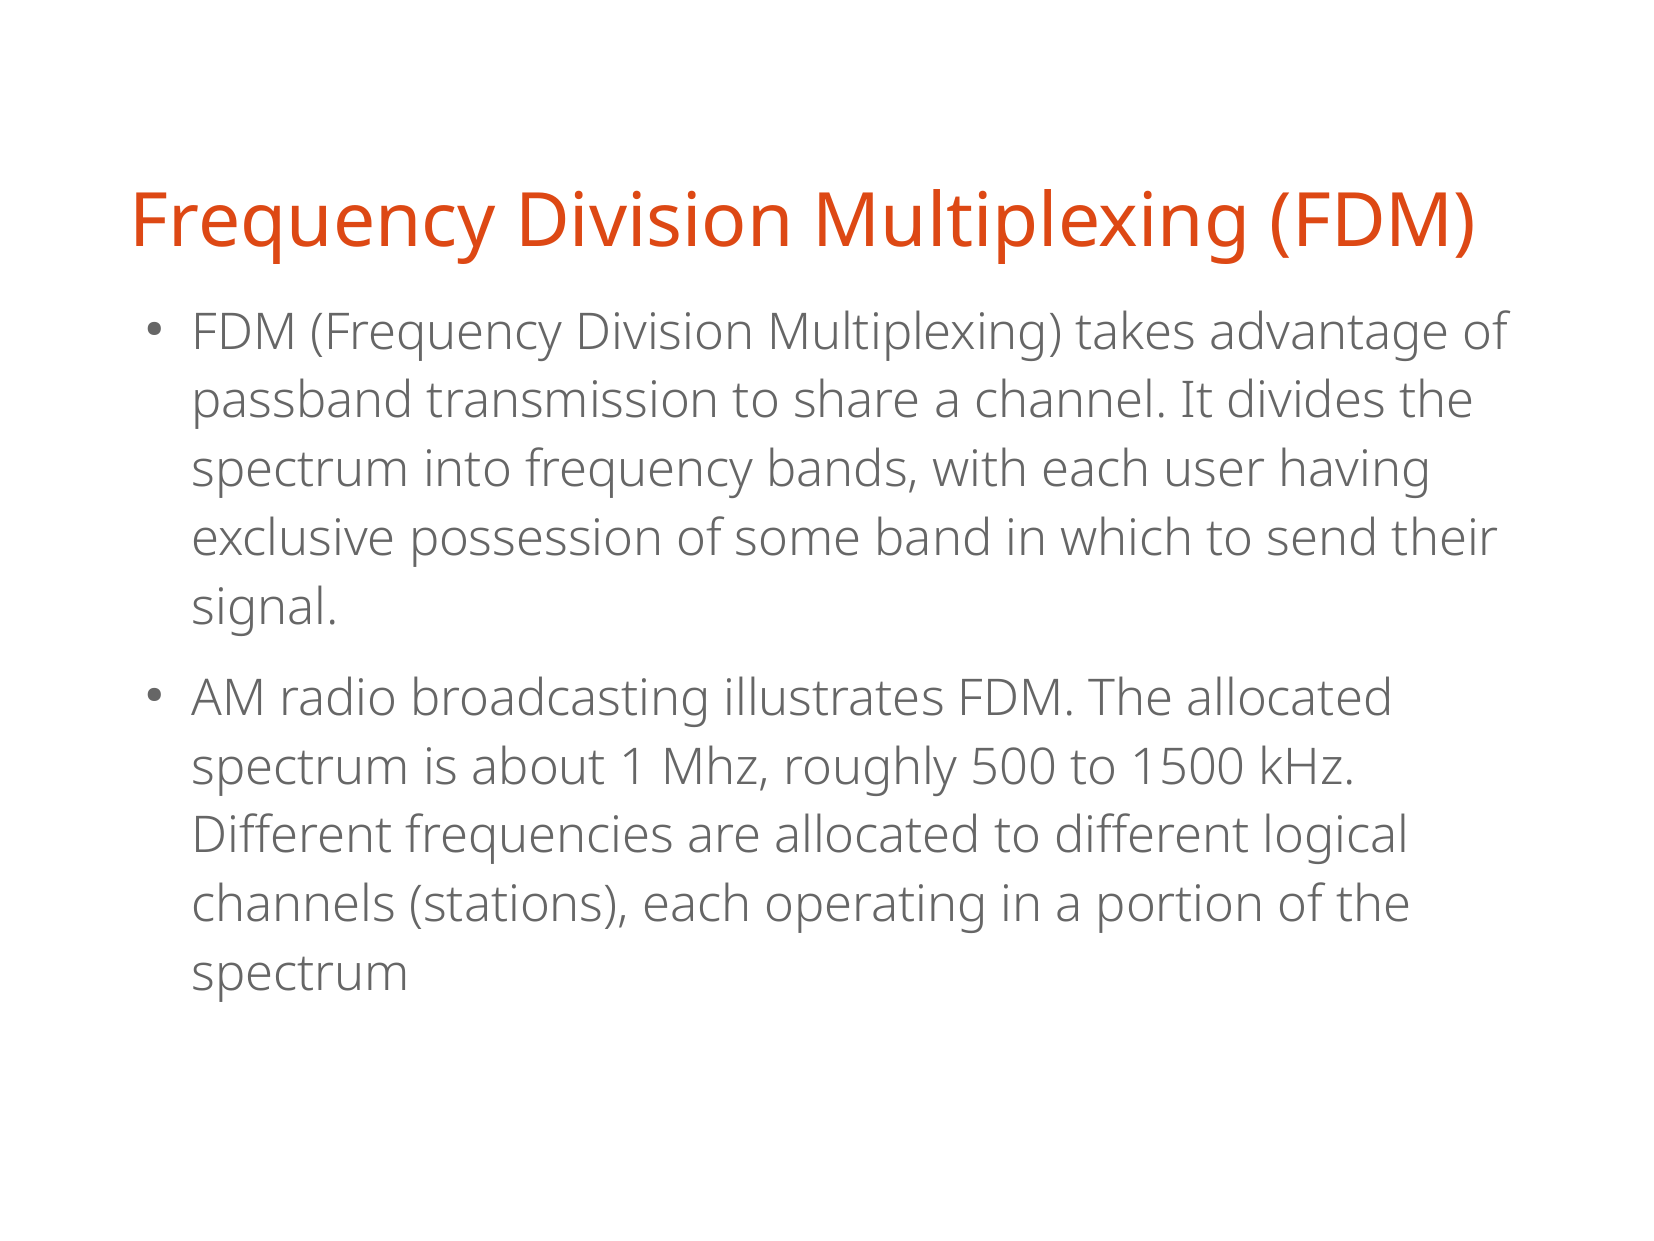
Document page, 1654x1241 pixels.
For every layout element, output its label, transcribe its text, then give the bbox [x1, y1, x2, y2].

list FDM (Frequency Division Multiplexing) takes advantage of passband transmission to share a channel. It divides the spectrum into frequency bands, with each user having exclusive possession of some band in which to send their signal. AM radio broadcasting illustrates FDM. The allocated spectrum is about 1 Mhz, roughly 500 to 1500 kHz. Different frequencies are allocated to different logical channels (stations), each operating in a portion of the spectrum [129, 295, 1518, 1010]
title Frequency Division Multiplexing (FDM) [129, 129, 1518, 295]
